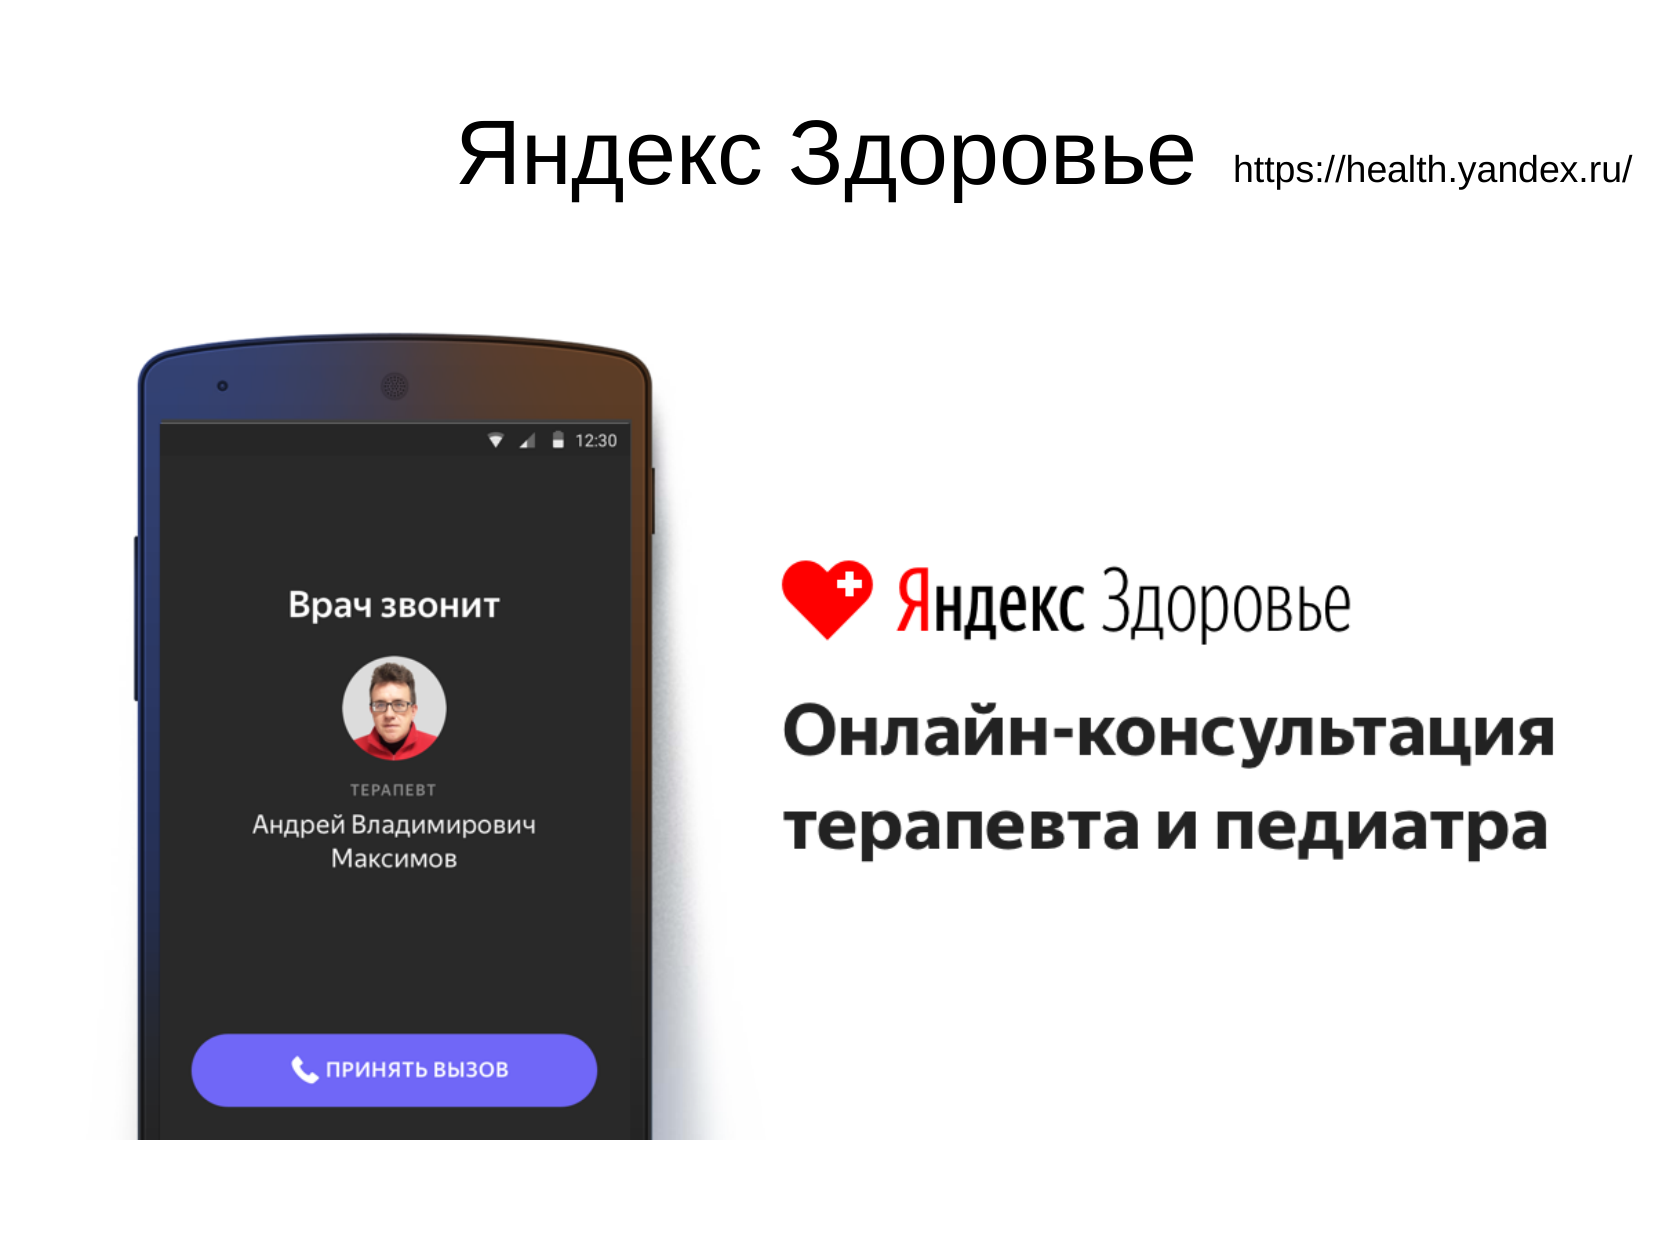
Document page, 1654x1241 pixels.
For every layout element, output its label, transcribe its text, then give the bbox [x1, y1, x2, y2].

picture [0, 271, 1651, 1141]
title Яндекс Здоровье [82, 49, 1571, 257]
text_box https://health.yandex.ru/ [1218, 140, 1648, 198]
